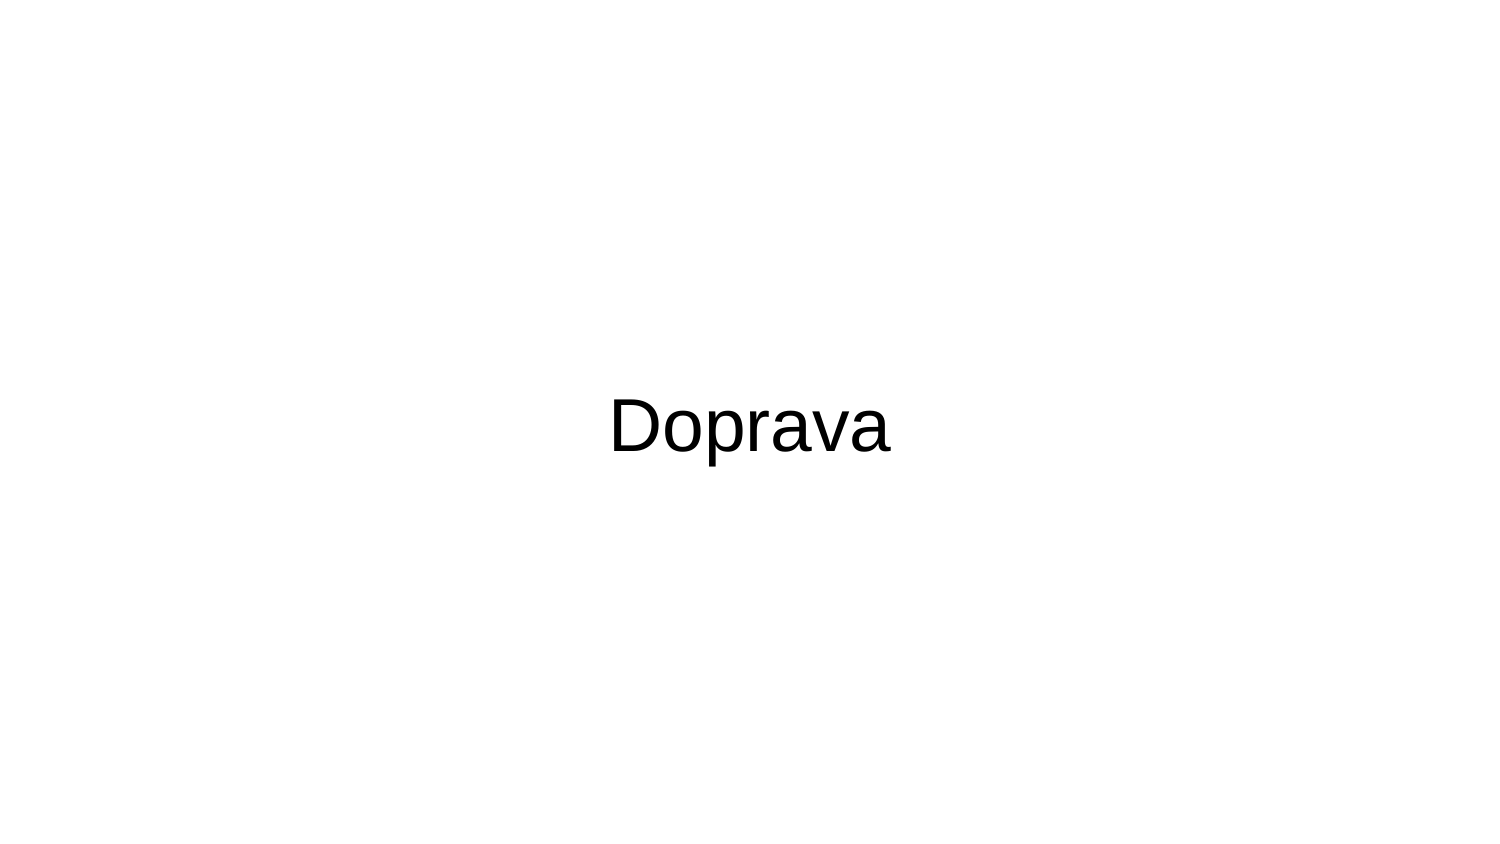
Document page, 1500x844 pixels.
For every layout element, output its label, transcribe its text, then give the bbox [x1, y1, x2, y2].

title Doprava [51, 352, 1449, 491]
